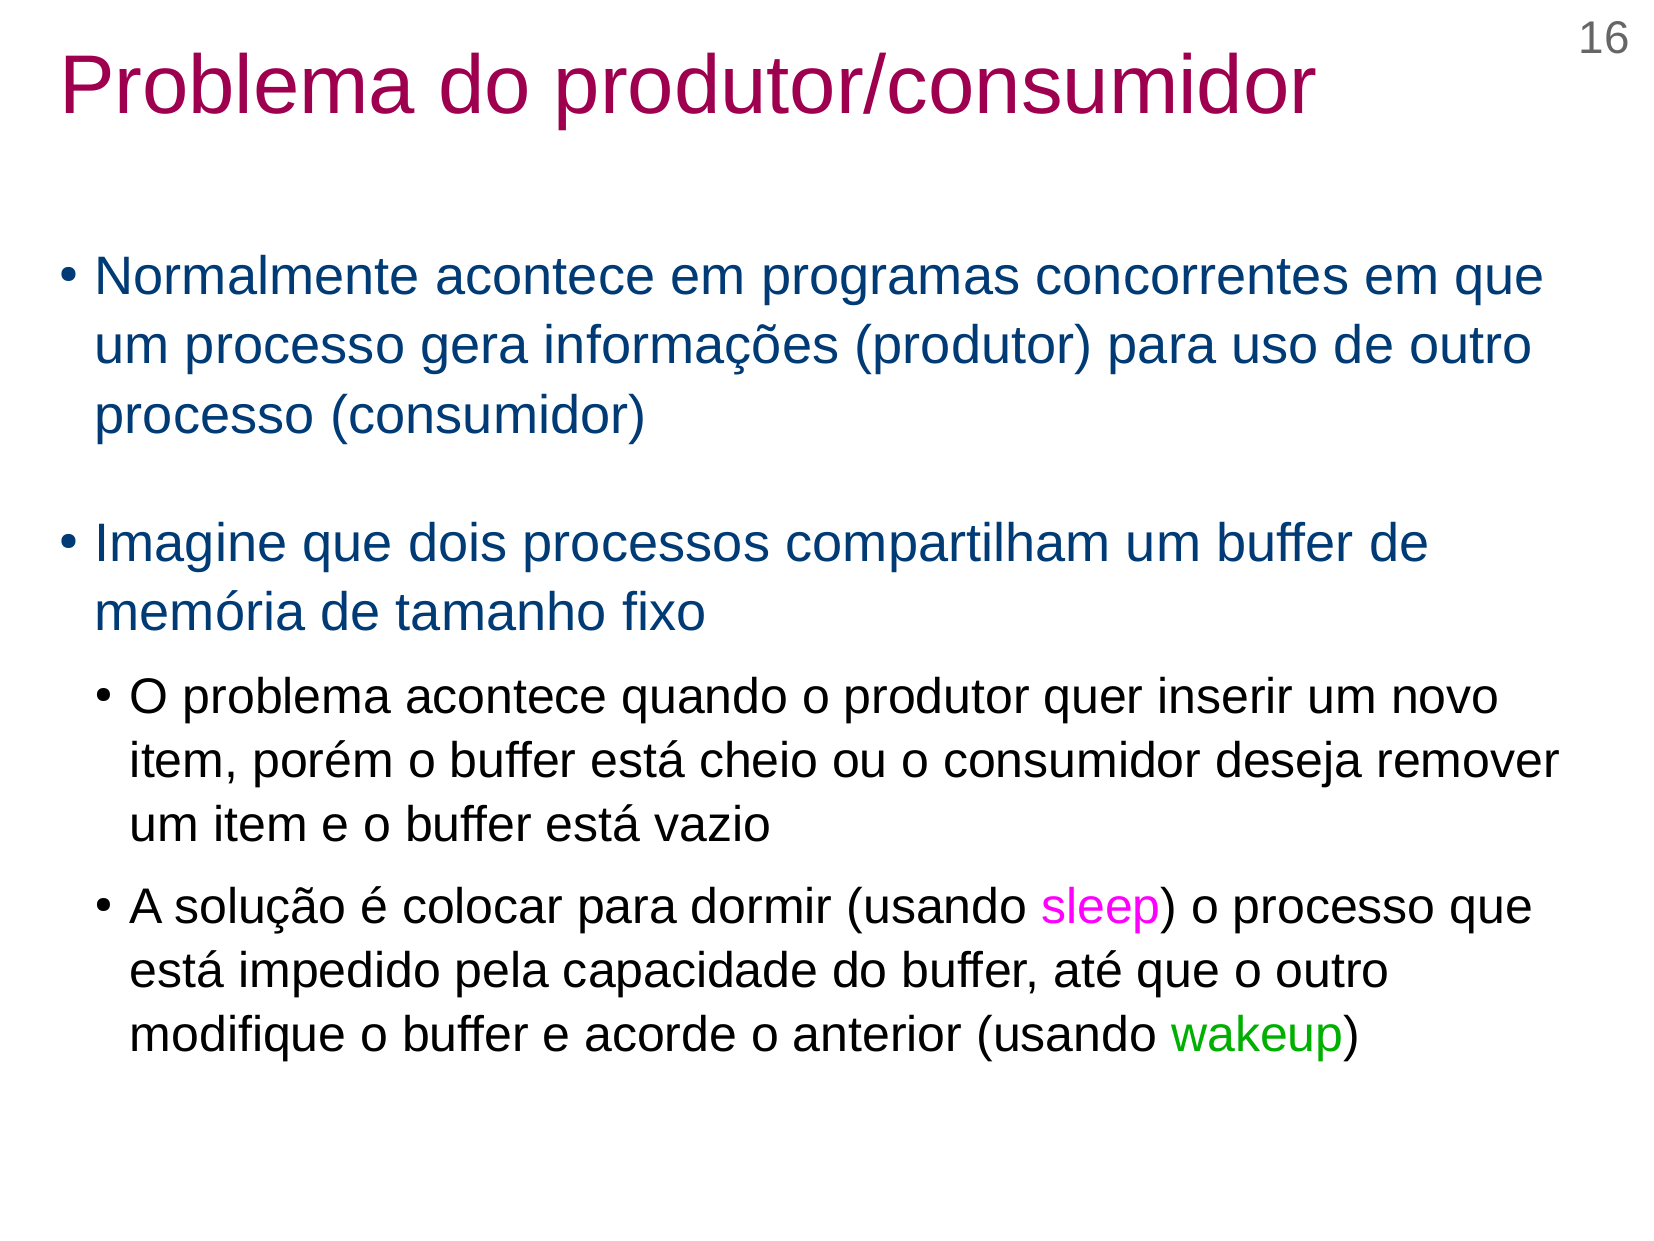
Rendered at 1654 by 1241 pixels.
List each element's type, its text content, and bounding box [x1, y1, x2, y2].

list Normalmente acontece em programas concorrentes em que um processo gera informações (produtor) para uso de outro processo (consumidor) Imagine que dois processos compartilham um buffer de memória de tamanho fixo O problema acontece quando o produtor quer inserir um novo item, porém o buffer está cheio ou o consumidor deseja remover um item e o buffer está vazio A solução é colocar para dormir (usando sleep) o processo que está impedido pela capacidade do buffer, até que o outro modifique o buffer e acorde o anterior (usando wakeup) [59, 236, 1595, 1211]
title Problema do produtor/consumidor [59, 29, 1595, 148]
